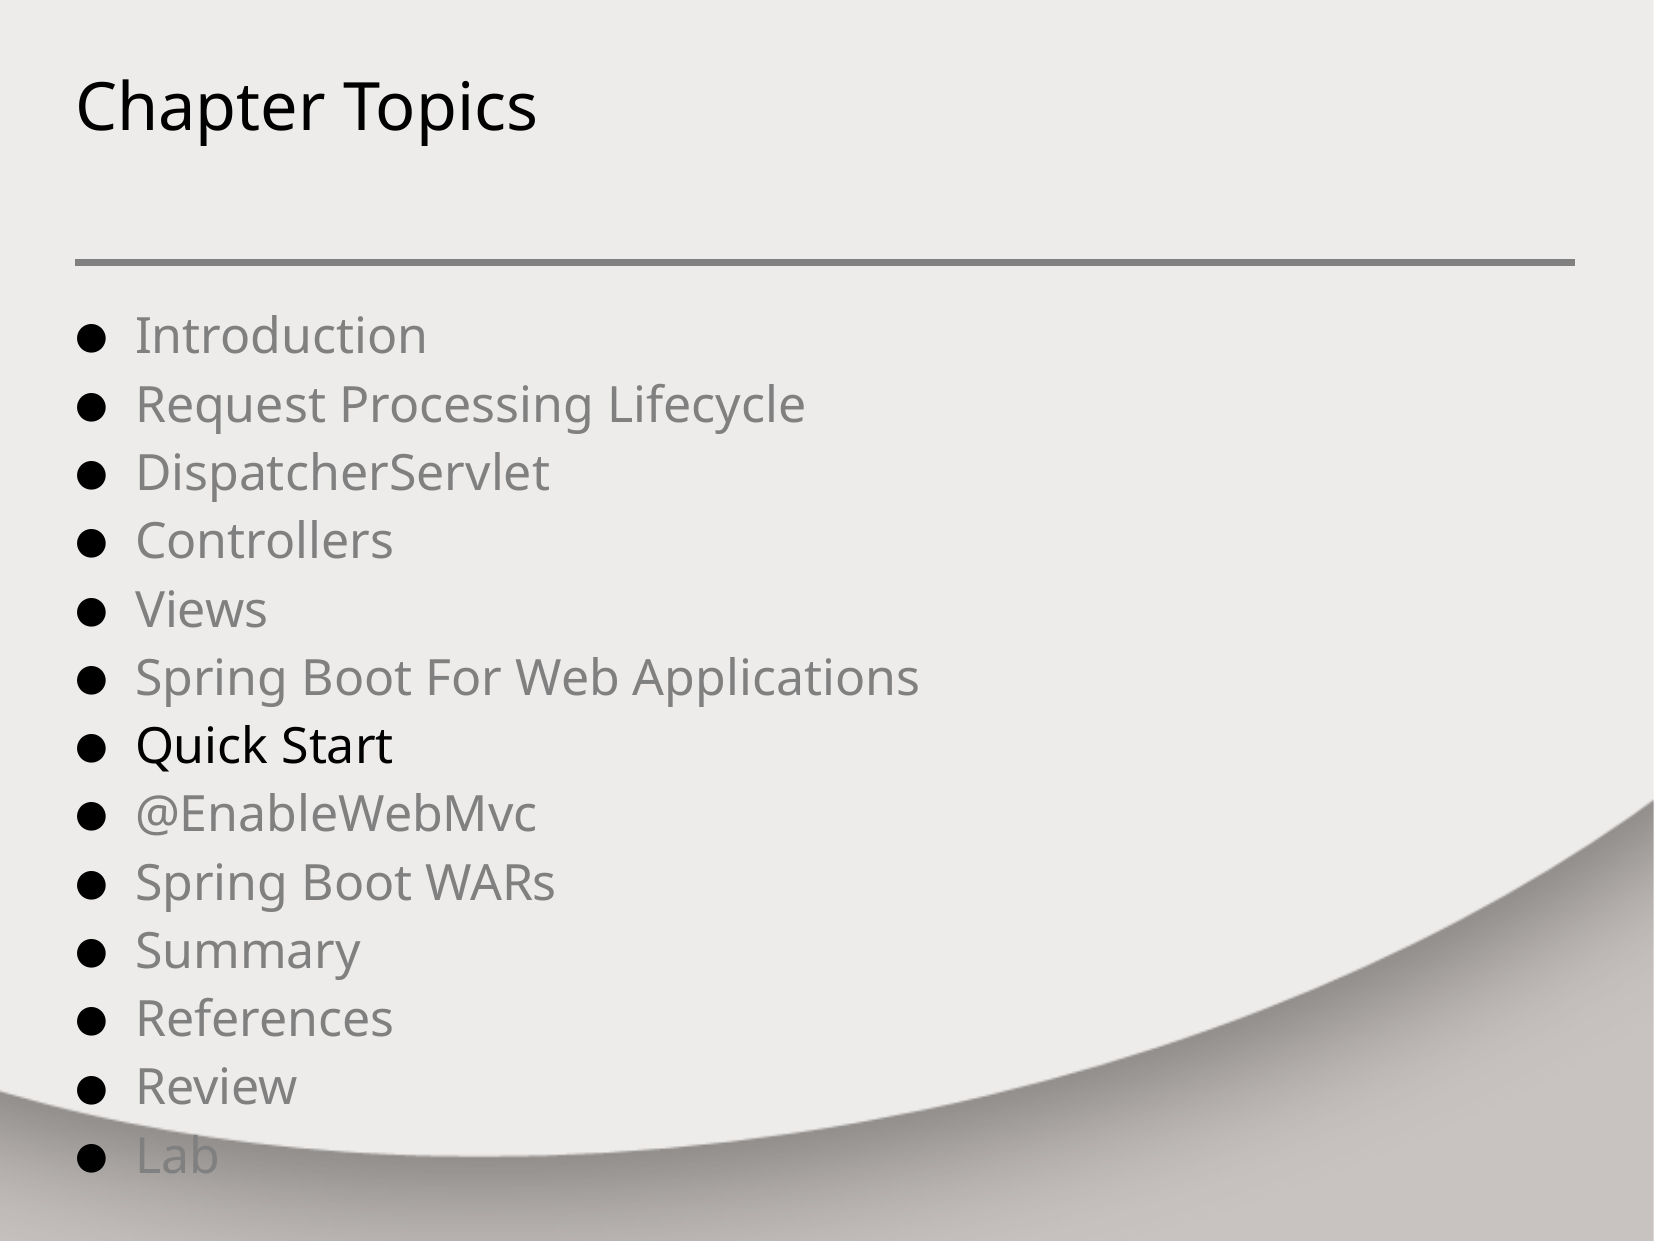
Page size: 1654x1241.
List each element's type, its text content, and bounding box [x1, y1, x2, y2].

picture [0, 0, 1654, 1241]
title Chapter Topics [75, 75, 1576, 226]
list Introduction Request Processing Lifecycle DispatcherServlet Controllers Views Spring Boot For Web Applications Quick Start @EnableWebMvc Spring Boot WARs Summary References Review Lab [75, 300, 1576, 1163]
